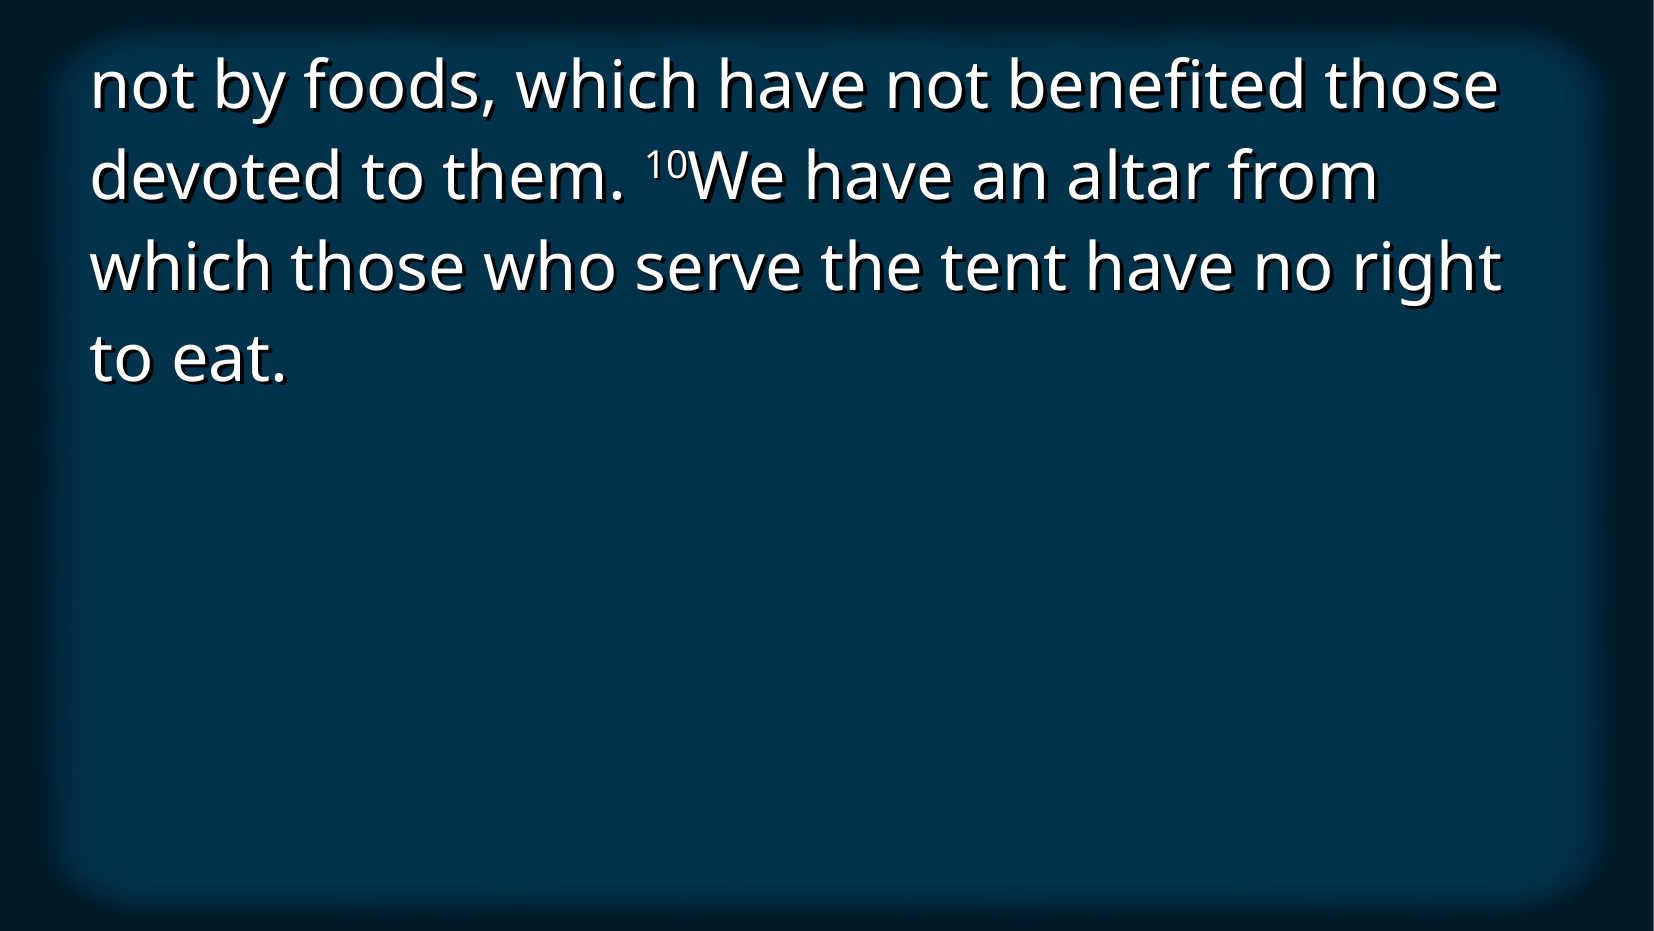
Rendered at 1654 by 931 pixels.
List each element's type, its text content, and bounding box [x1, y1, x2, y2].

picture [0, 0, 1654, 931]
text_box not by foods, which have not benefited those devoted to them. 10We have an altar from which those who serve the tent have no right to eat. [75, 30, 1576, 383]
